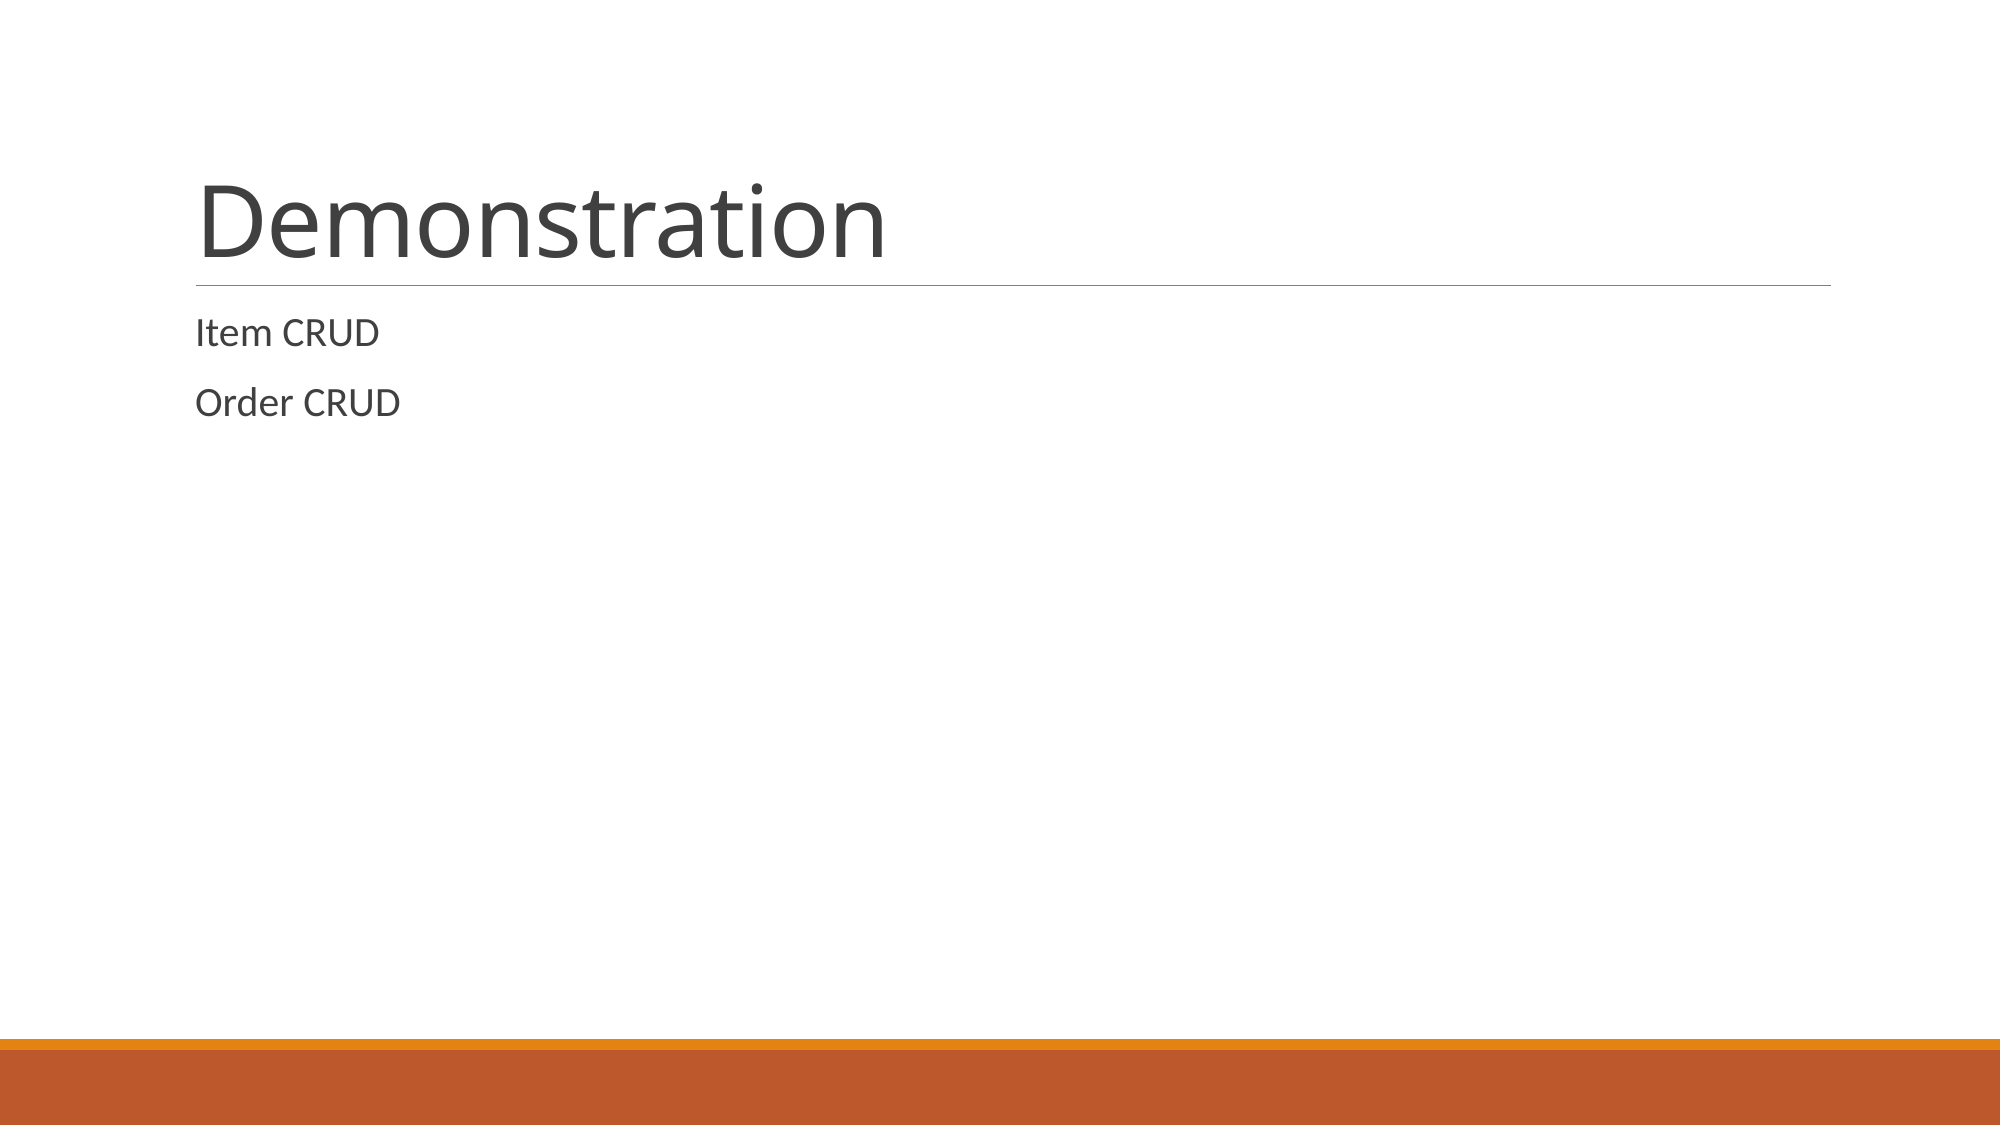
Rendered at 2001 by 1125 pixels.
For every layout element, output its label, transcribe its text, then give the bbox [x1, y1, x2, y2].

list Item CRUD Order CRUD [180, 302, 1831, 963]
title Demonstration [180, 47, 1831, 286]
